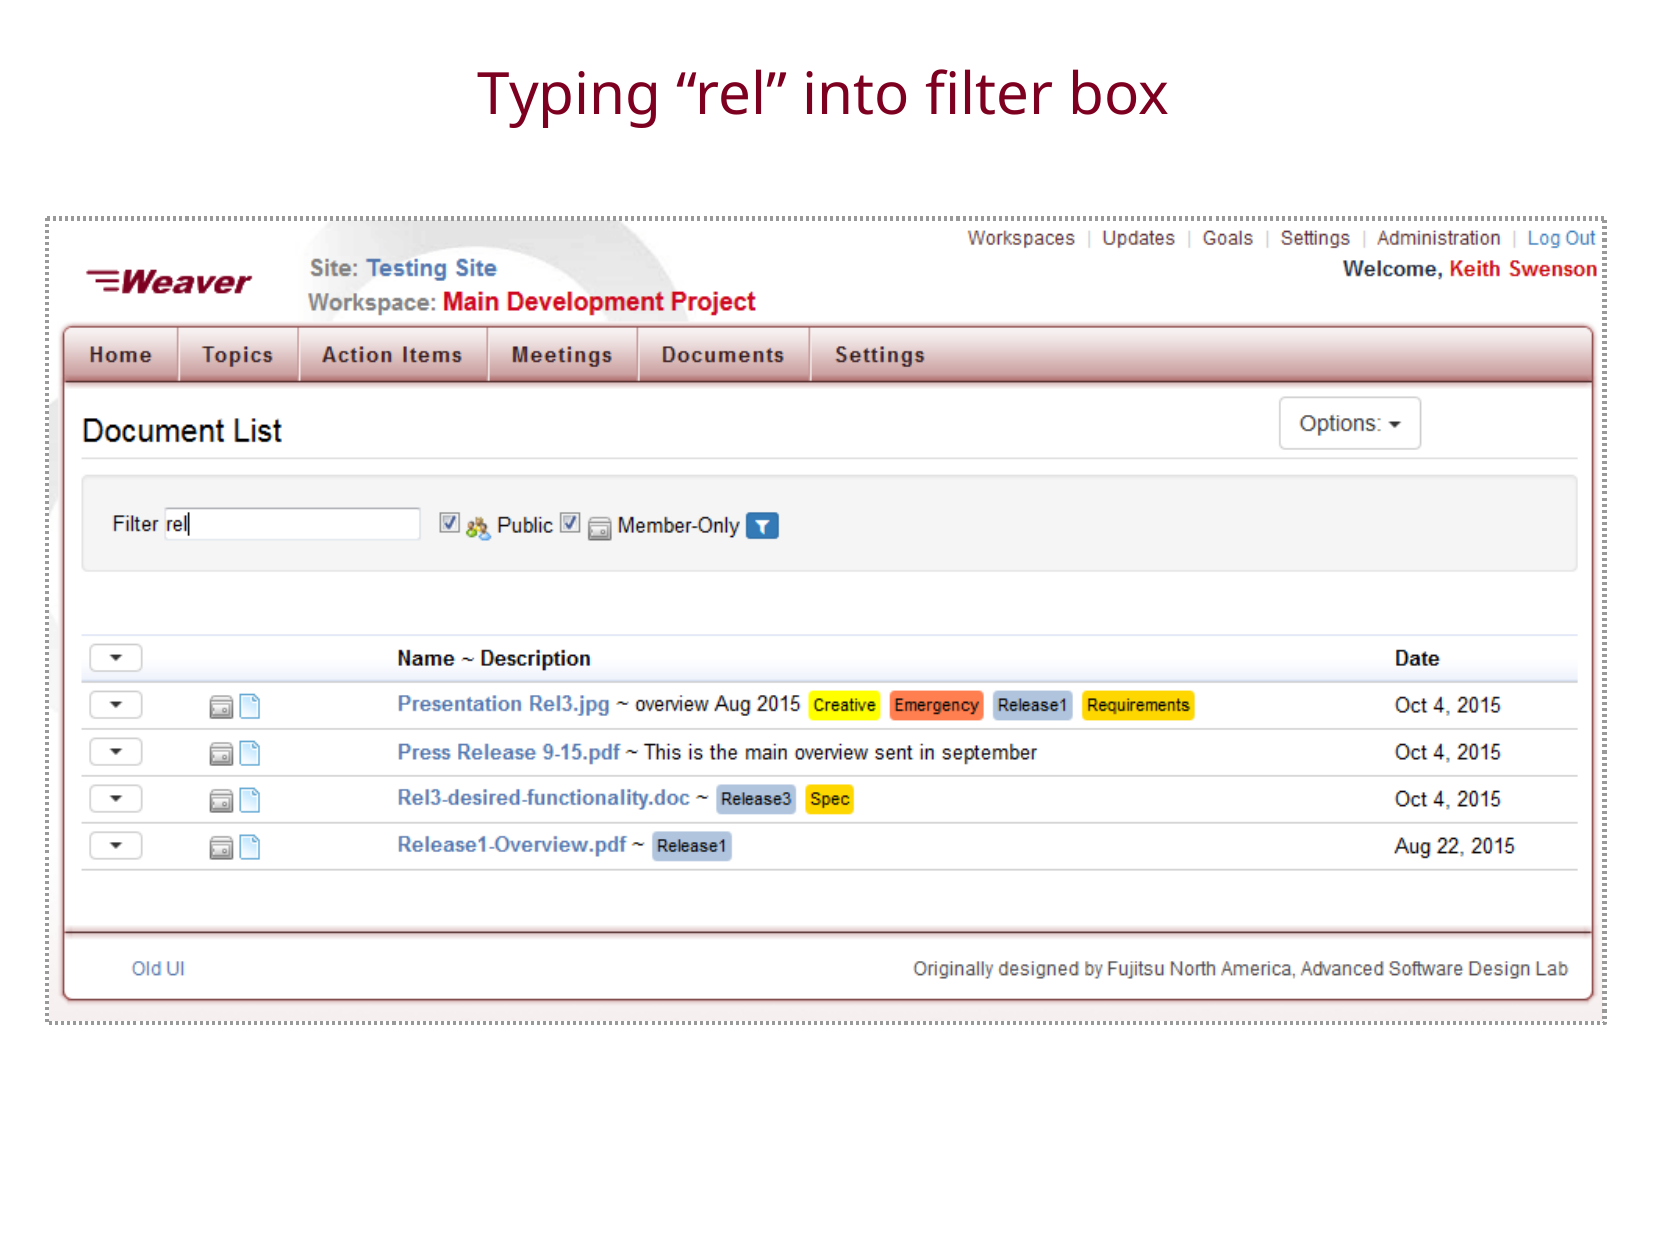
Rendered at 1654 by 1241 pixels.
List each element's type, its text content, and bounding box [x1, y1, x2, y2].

title Typing “rel” into filter box [41, 34, 1606, 151]
picture [49, 220, 1603, 1021]
